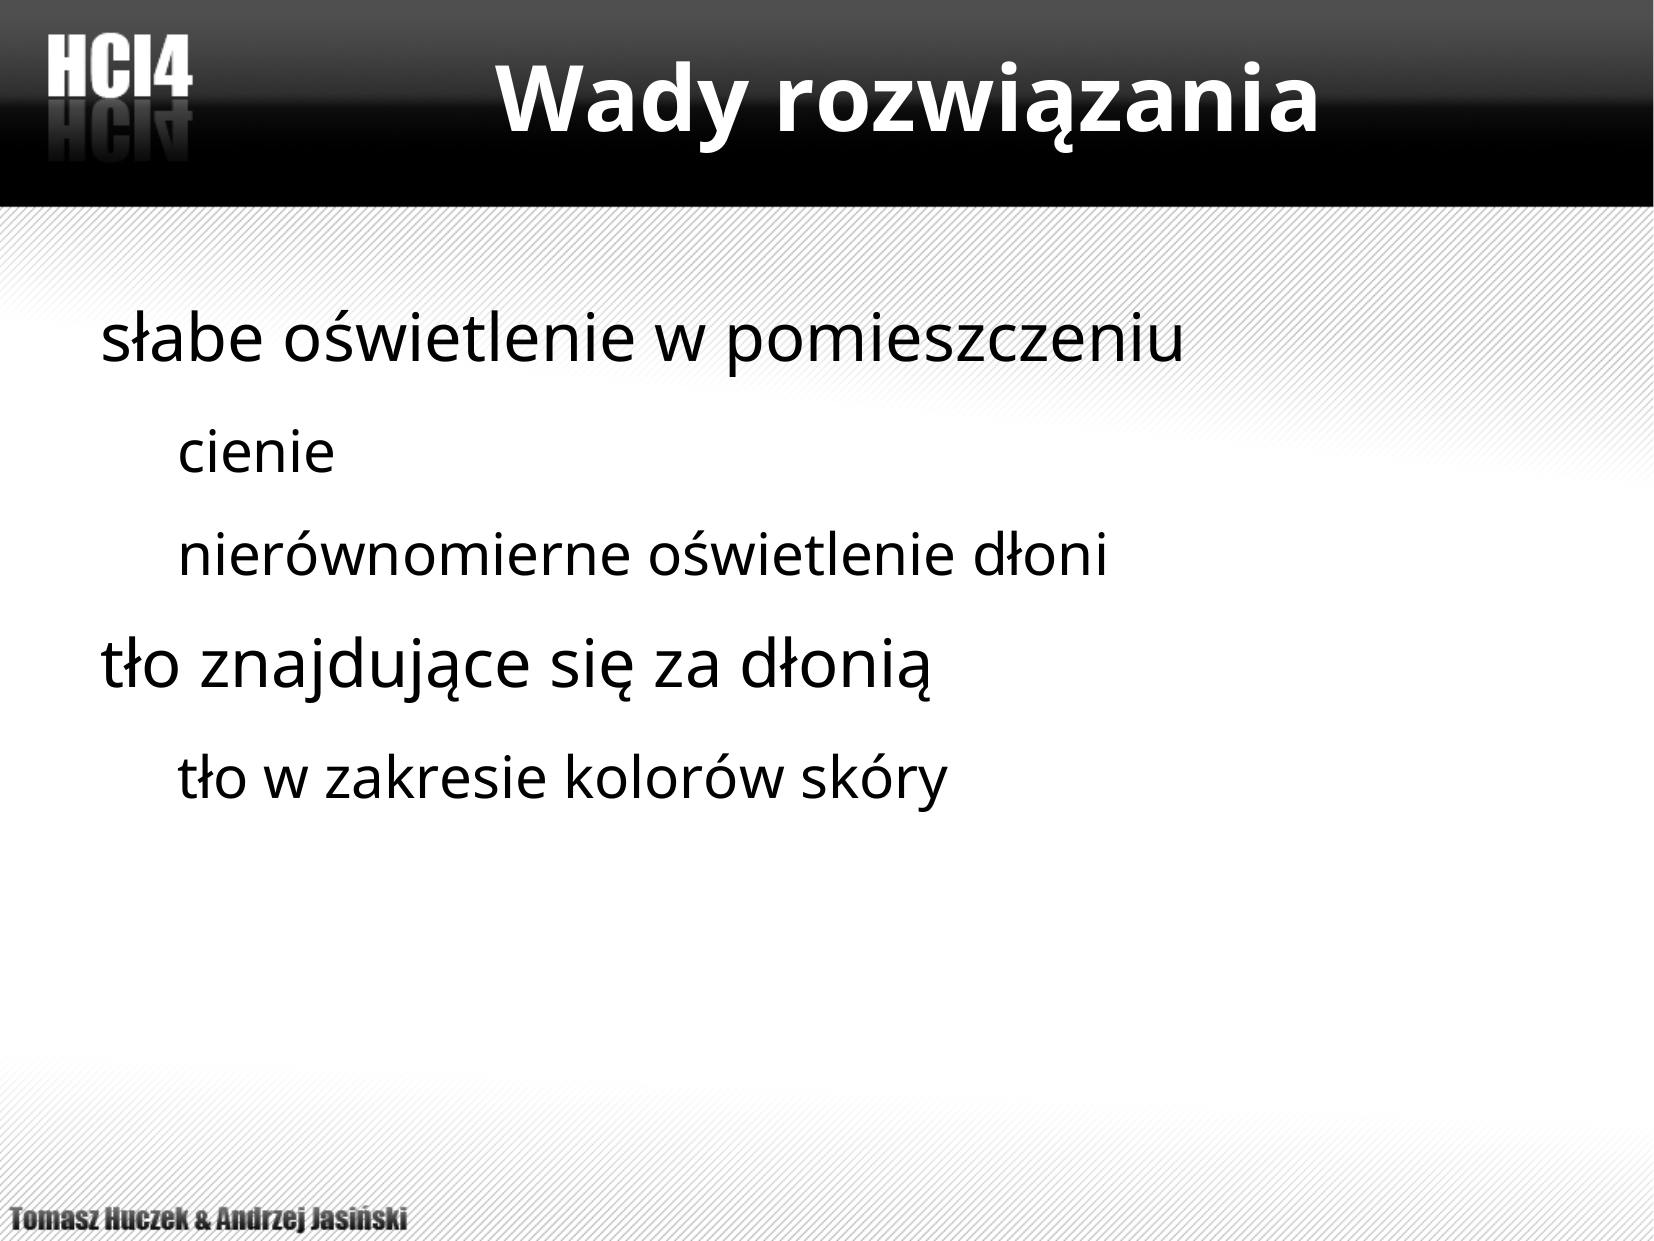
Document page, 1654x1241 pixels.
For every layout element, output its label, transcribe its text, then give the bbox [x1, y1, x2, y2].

picture [0, 0, 1654, 1241]
title Wady rozwiązania [165, 0, 1654, 193]
list słabe oświetlenie w pomieszczeniu cienie nierównomierne oświetlenie dłoni tło znajdujące się za dłonią tło w zakresie kolorów skóry [82, 290, 1571, 1094]
